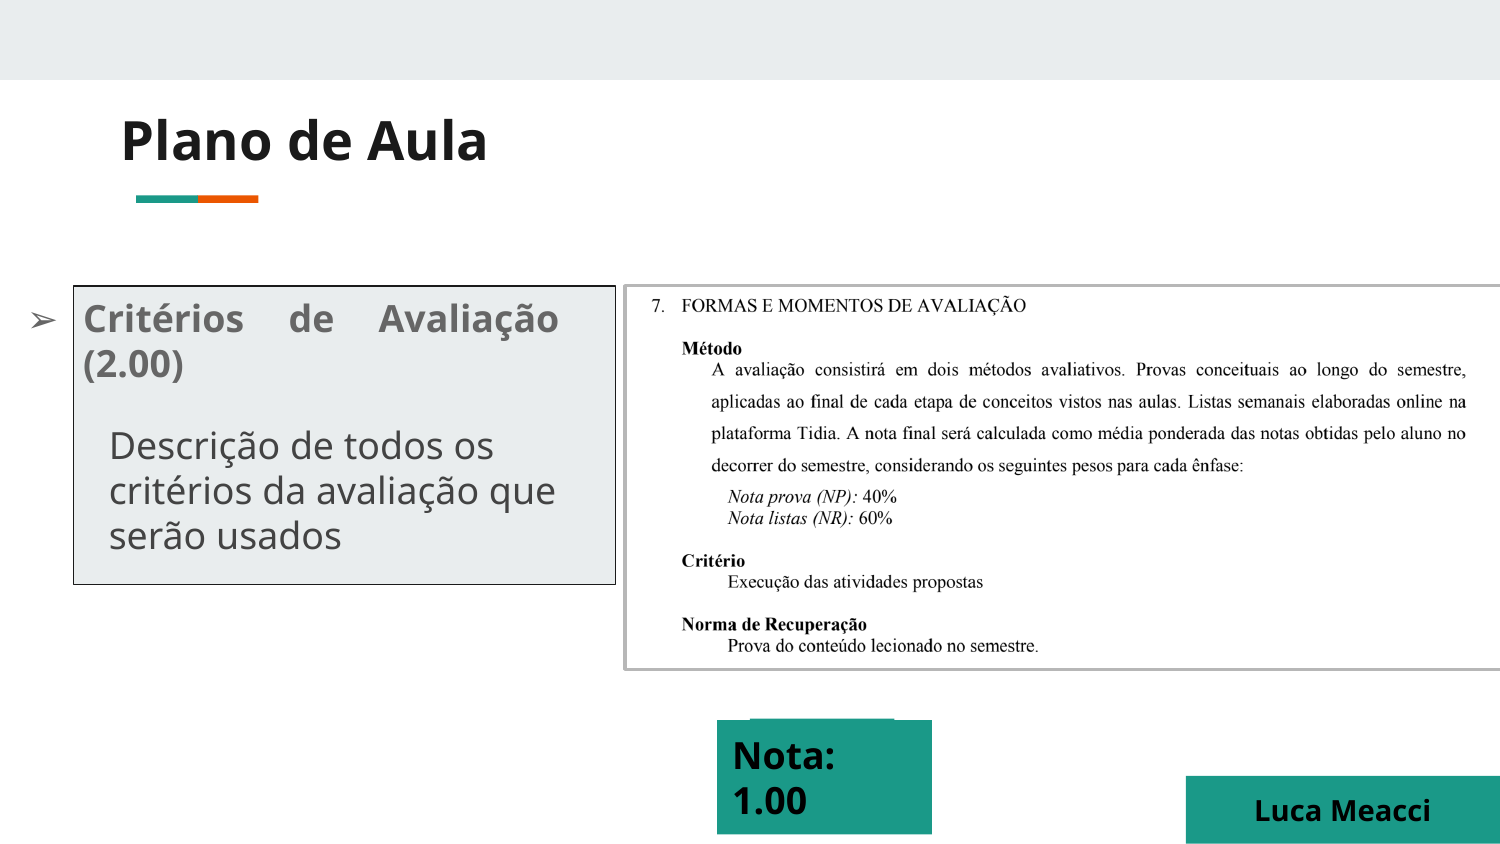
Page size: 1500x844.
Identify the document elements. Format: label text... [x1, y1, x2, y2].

text_box [575, 285, 616, 407]
text_box [73, 529, 93, 585]
text_box Luca Meacci [1185, 775, 1500, 844]
list Critérios de Avaliação (2.00) [0, 280, 575, 529]
text_box Nota: 1.00 [717, 720, 932, 835]
picture [626, 287, 1500, 668]
text_box Descrição de todos os critérios da avaliação que serão usados [93, 407, 616, 707]
title Plano de Aula [105, 91, 1367, 180]
